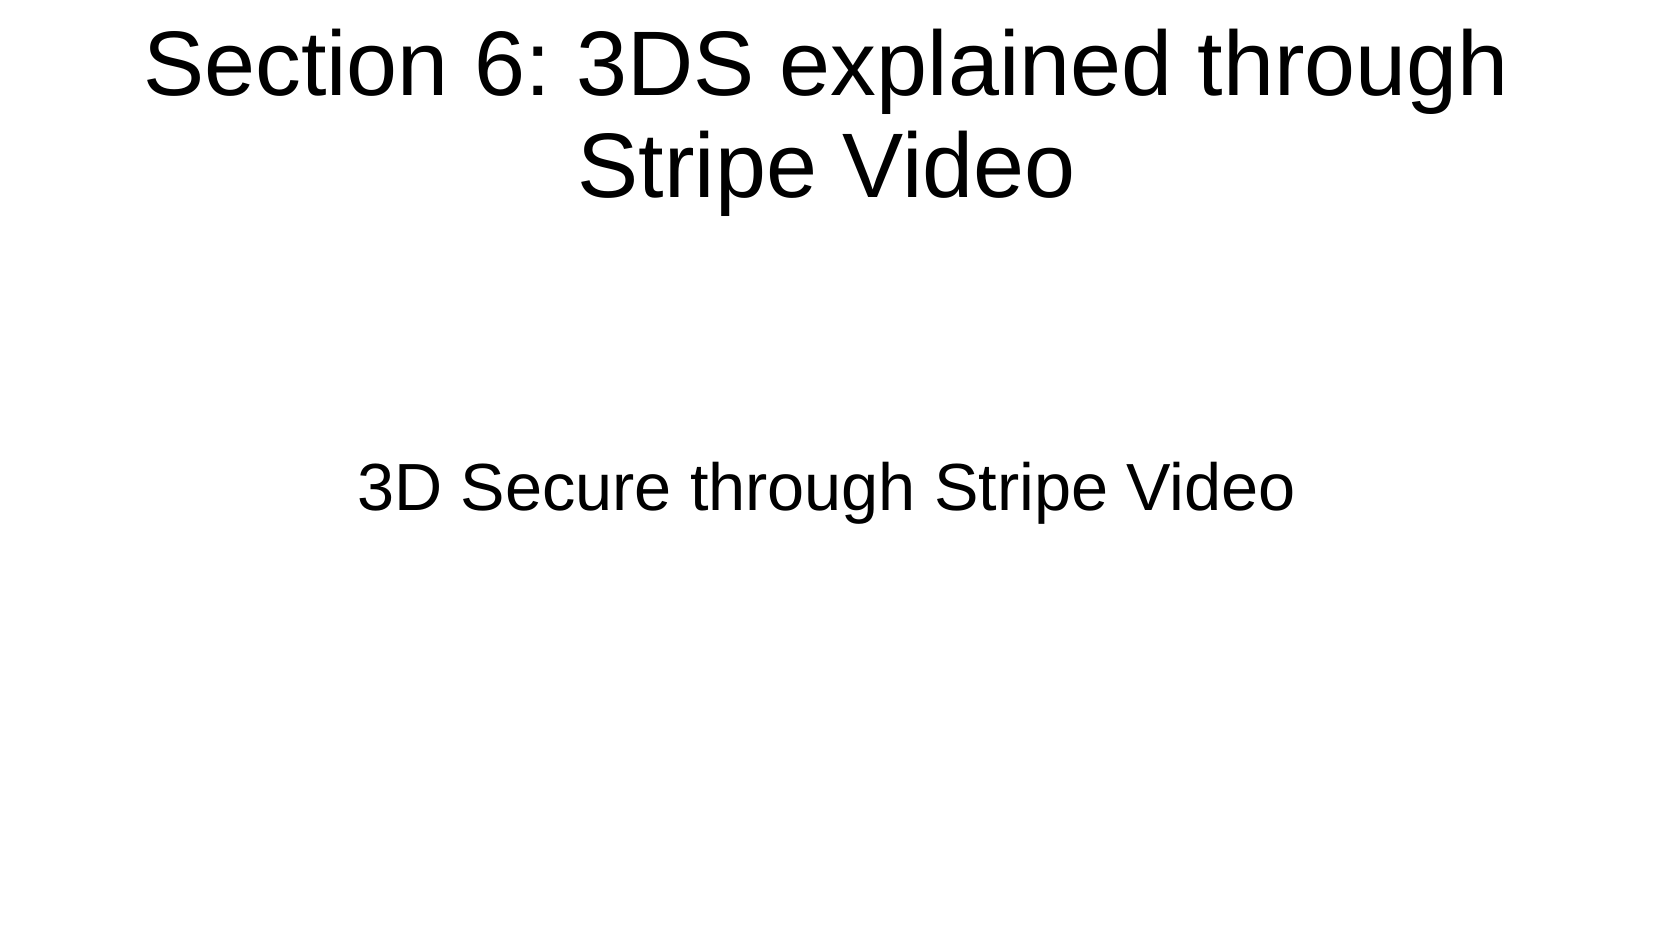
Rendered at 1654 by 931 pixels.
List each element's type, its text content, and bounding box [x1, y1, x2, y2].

title Section 6: 3DS explained through Stripe Video [82, 12, 1571, 217]
subtitle 3D Secure through Stripe Video [82, 217, 1571, 758]
